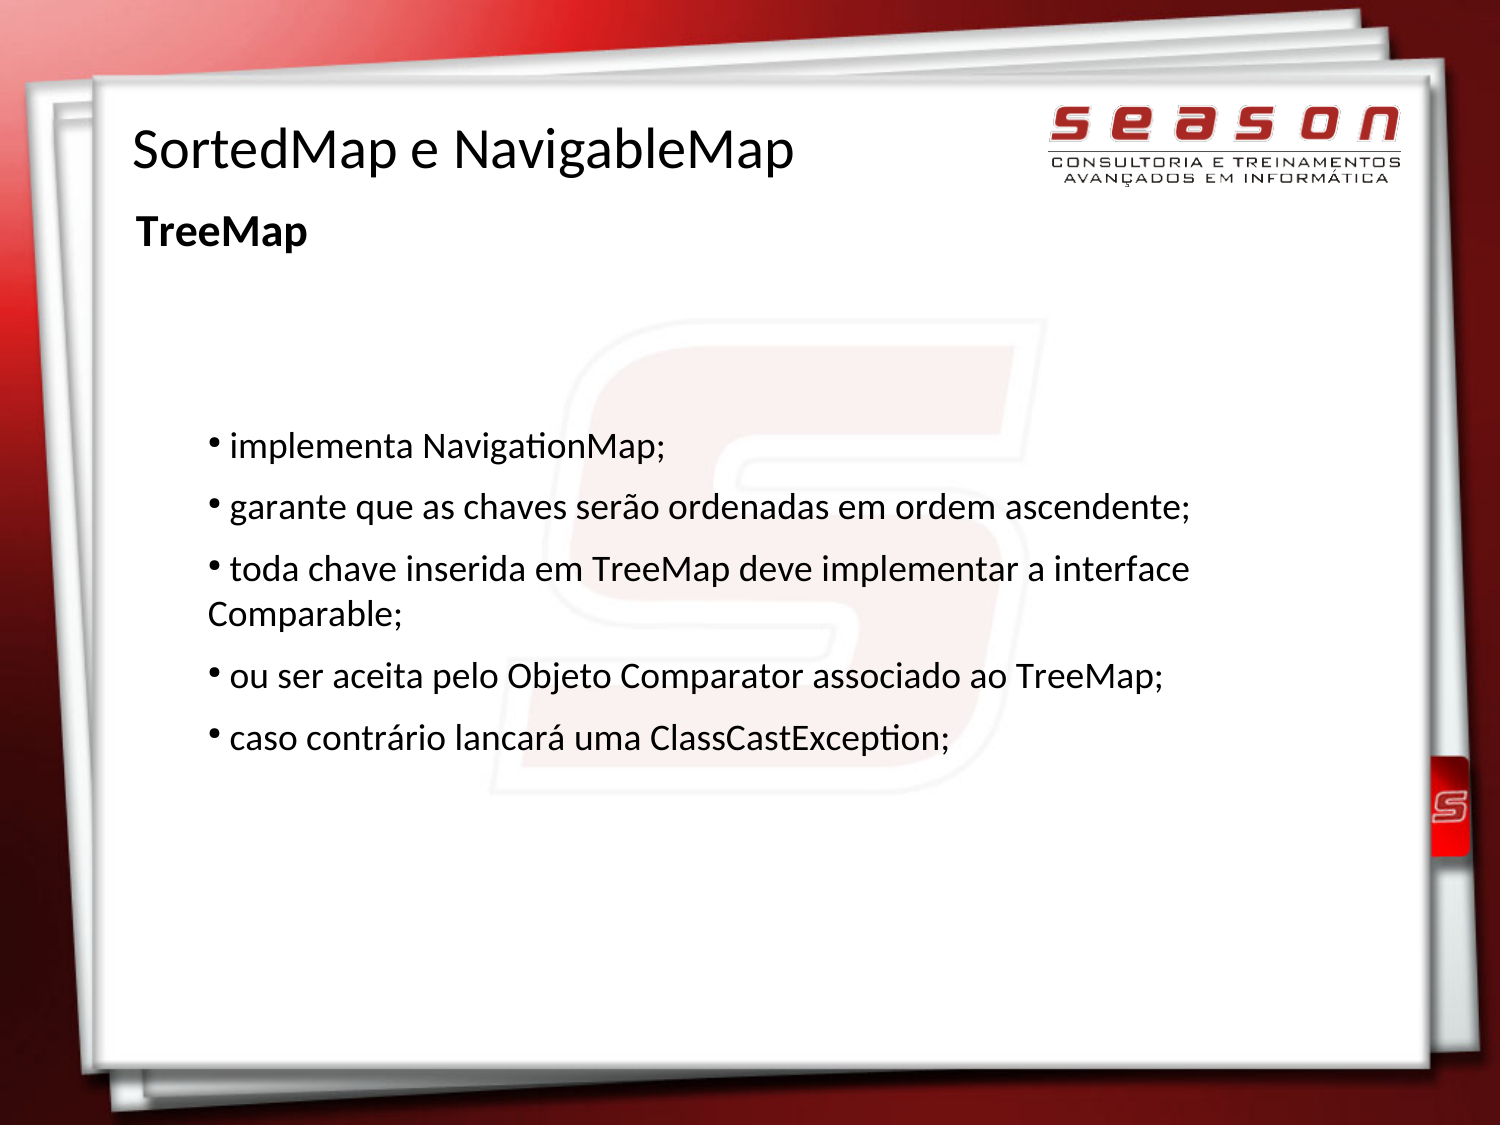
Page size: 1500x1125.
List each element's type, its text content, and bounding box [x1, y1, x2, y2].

title SortedMap e NavigableMap [118, 33, 1394, 257]
text_box TreeMap [135, 200, 1246, 256]
picture [0, 0, 1500, 1125]
text_box implementa NavigationMap; garante que as chaves serão ordenadas em ordem ascendente; toda chave inserida em TreeMap deve implementar a interface Comparable; ou ser aceita pelo Objeto Comparator associado ao TreeMap; caso contrário lancará uma ClassCastException; [207, 318, 1328, 922]
